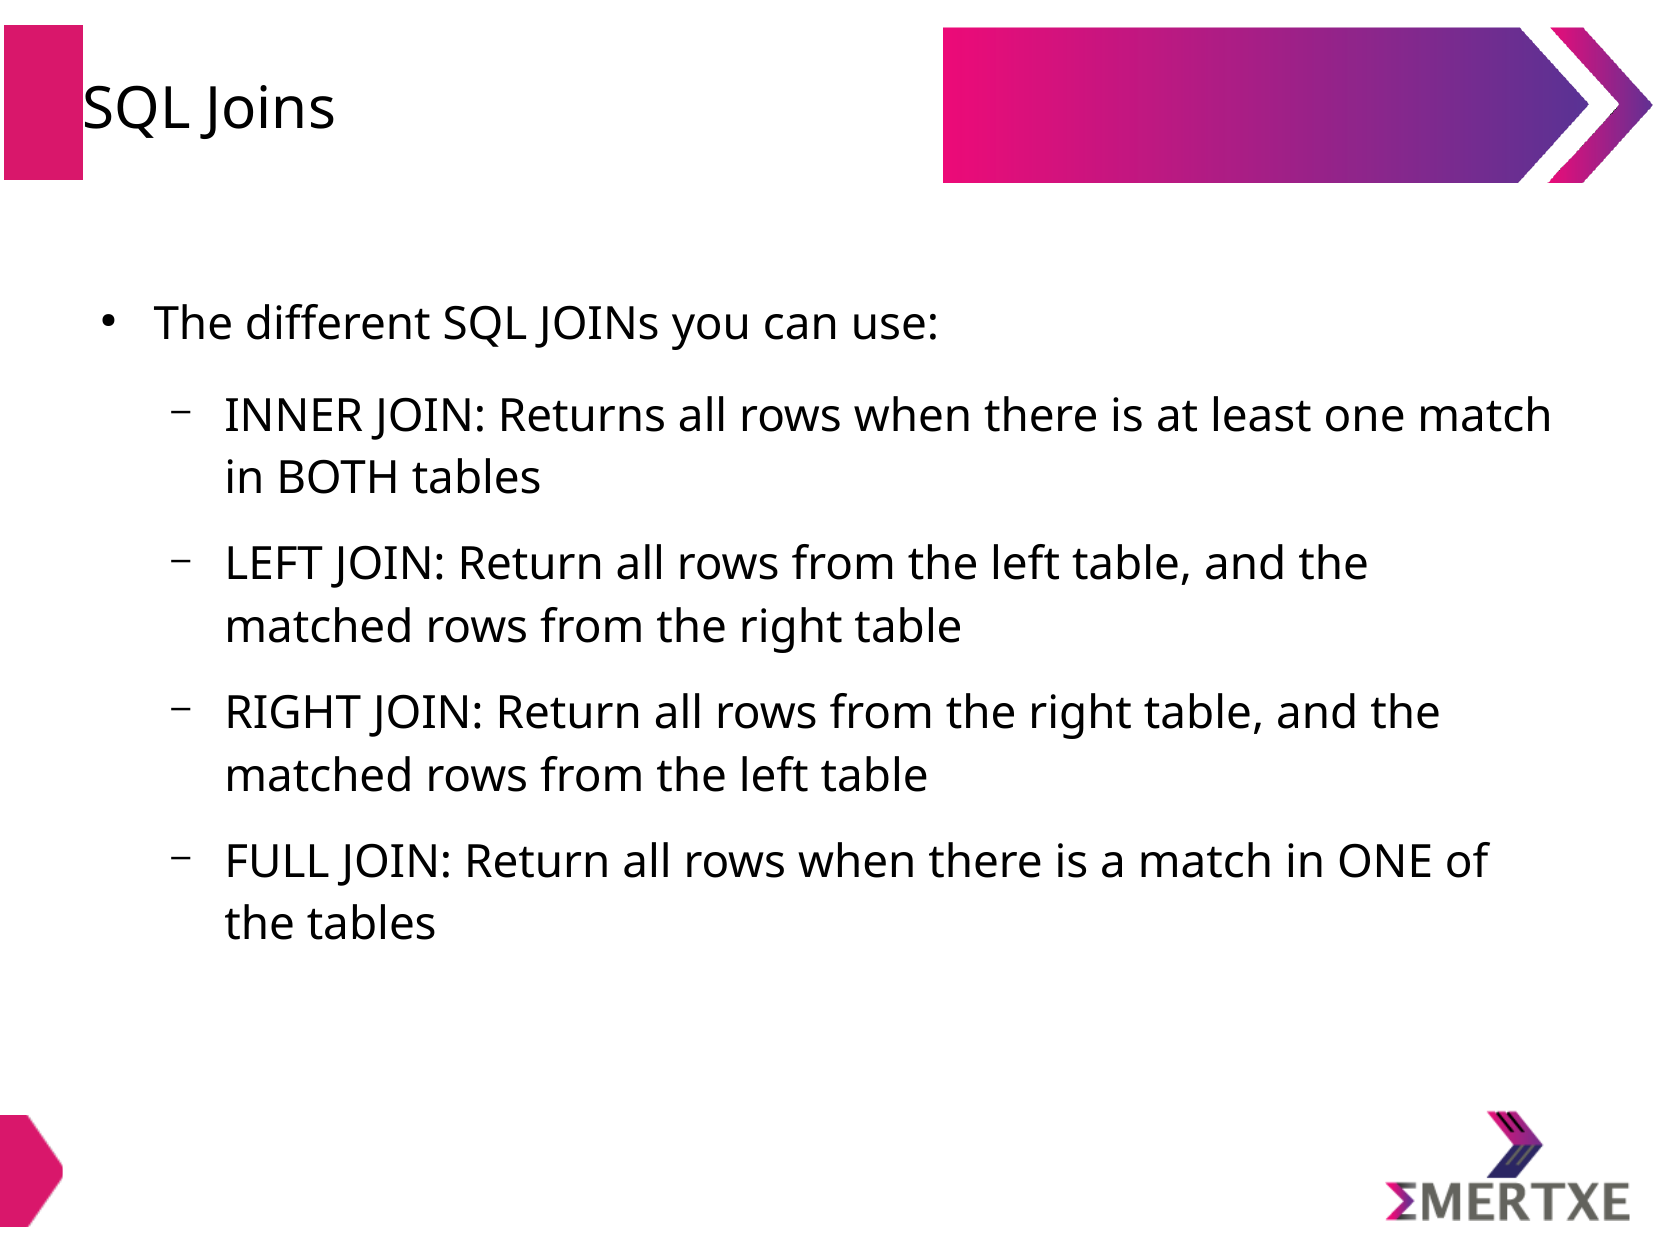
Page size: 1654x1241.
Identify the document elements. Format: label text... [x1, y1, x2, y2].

picture [1571, 27, 1653, 183]
picture [1385, 1107, 1631, 1221]
list The different SQL JOINs you can use: INNER JOIN: Returns all rows when there is at least one match in BOTH tables LEFT JOIN: Return all rows from the left table, and the matched rows from the right table RIGHT JOIN: Return all rows from the right table, and the matched rows from the left table FULL JOIN: Return all rows when there is a match in ONE of the tables [82, 290, 1571, 1010]
title SQL Joins [82, 2, 1571, 210]
